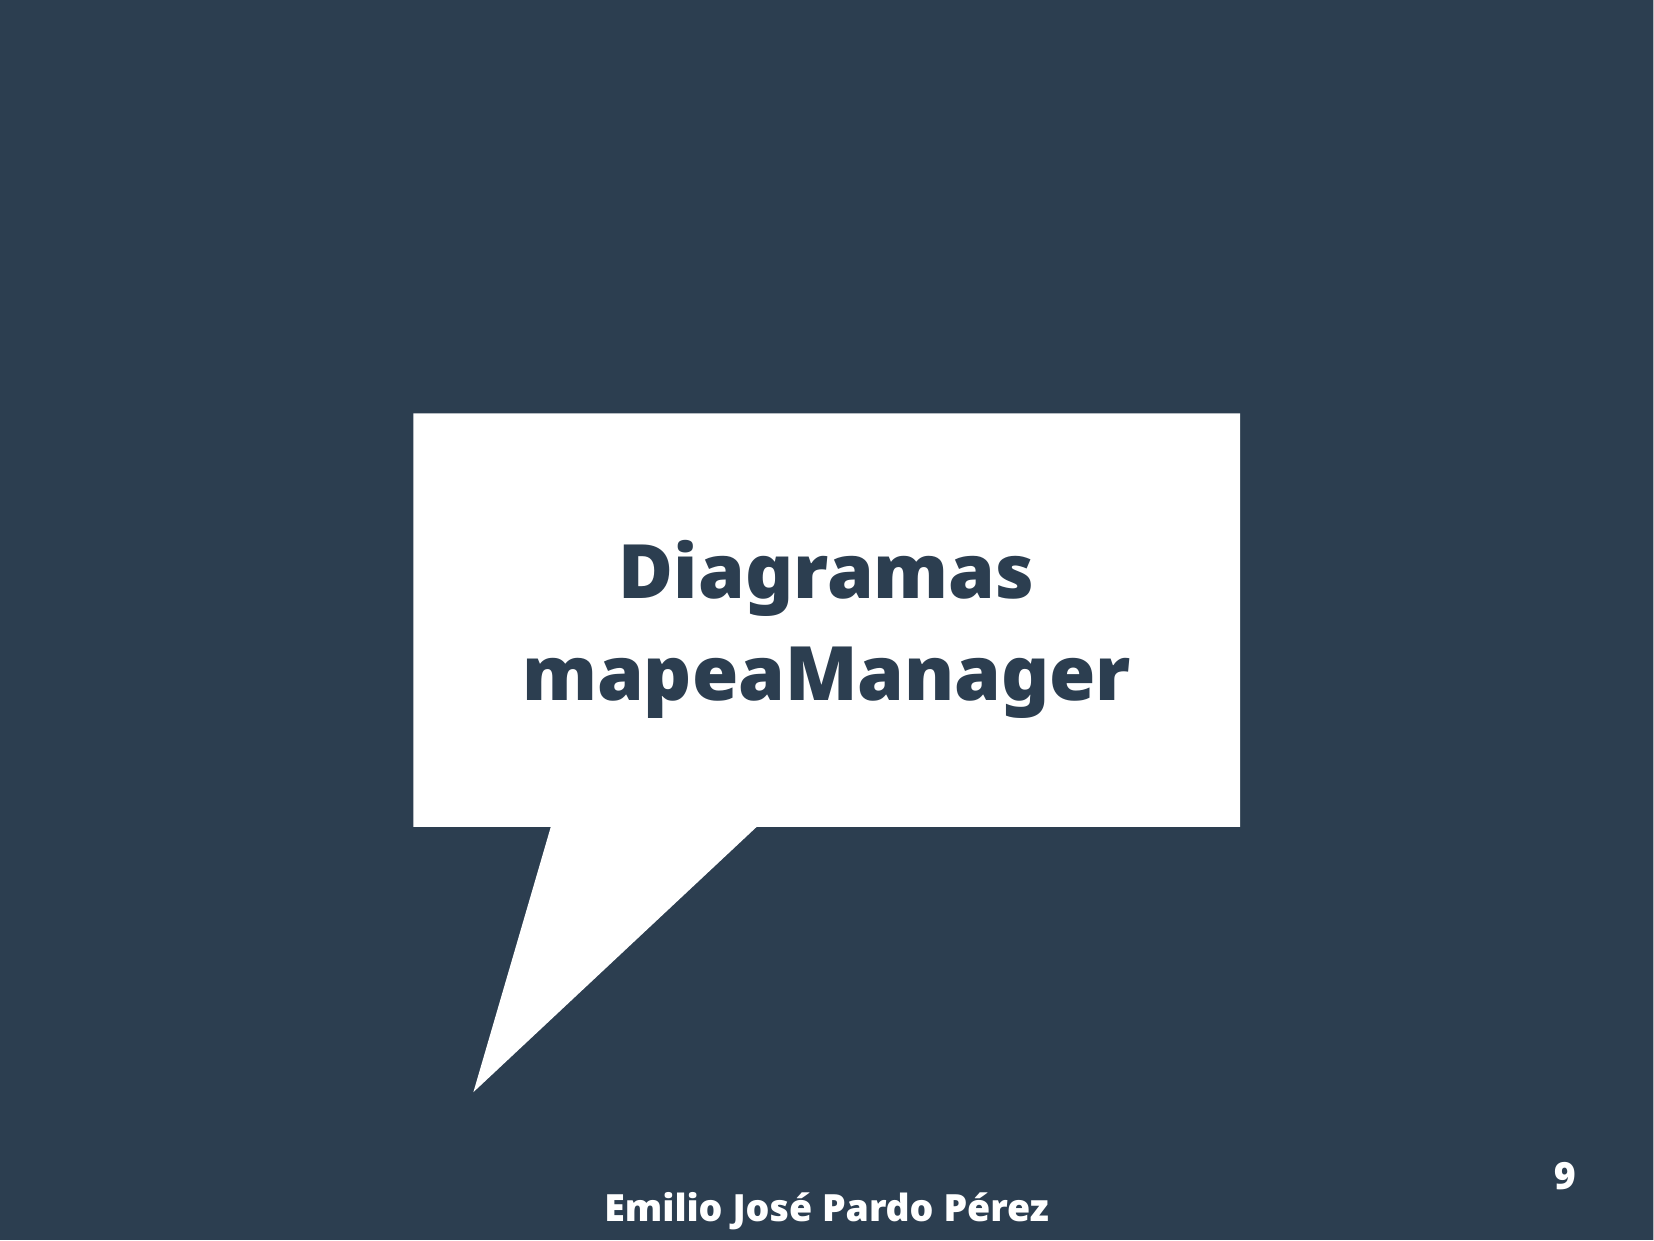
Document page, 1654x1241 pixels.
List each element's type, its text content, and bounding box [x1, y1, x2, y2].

title Diagramas mapeaManager [442, 442, 1211, 798]
